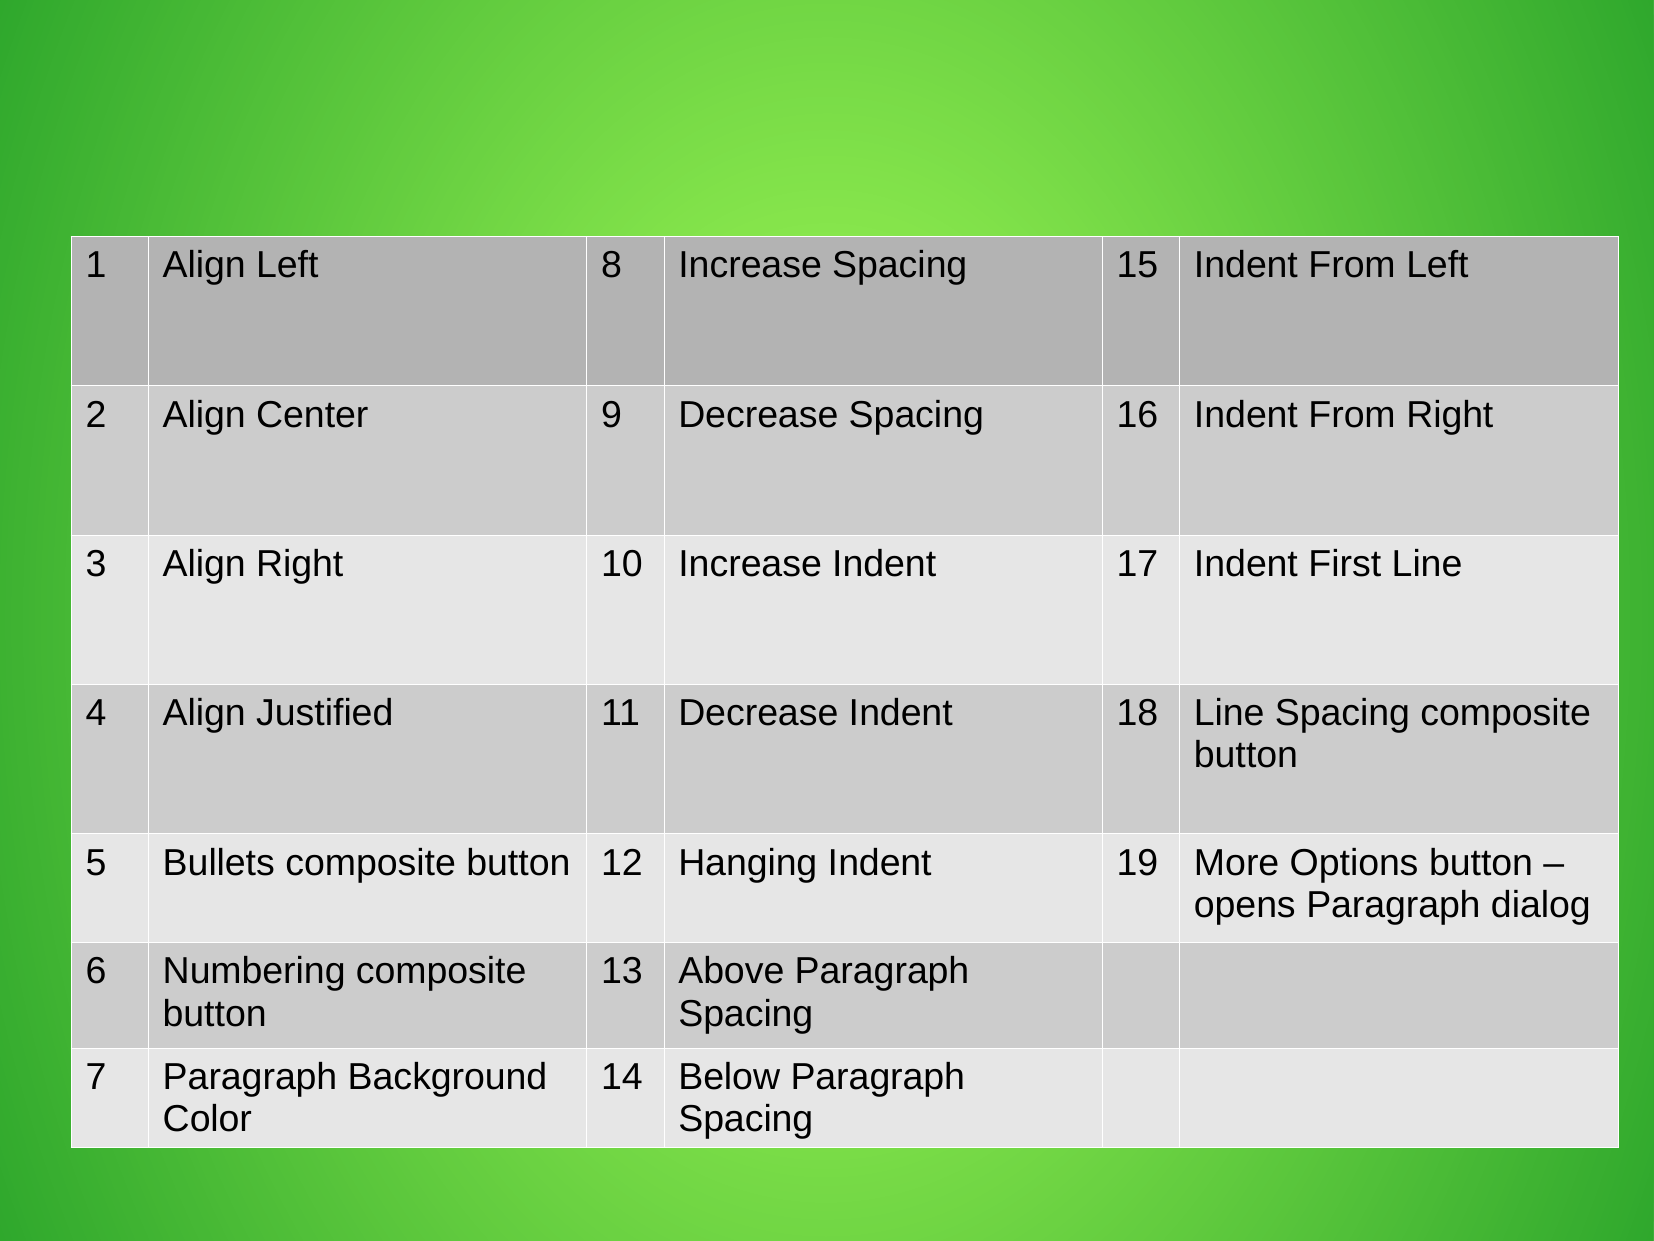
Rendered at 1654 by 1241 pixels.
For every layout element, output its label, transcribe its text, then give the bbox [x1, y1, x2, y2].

table_cell Increase Indent [665, 536, 1102, 684]
table_cell Indent First Line [1180, 536, 1618, 684]
table_cell 9 [587, 386, 664, 535]
table_cell 5 [72, 834, 148, 942]
table_cell Numbering composite button [149, 943, 586, 1048]
table_cell 10 [587, 536, 664, 684]
table_header 15 [1103, 237, 1179, 385]
table_cell Above Paragraph Spacing [665, 943, 1102, 1048]
table_cell More Options button – opens Paragraph dialog [1180, 834, 1618, 942]
table_cell 11 [587, 685, 664, 833]
table_header Indent From Left [1180, 237, 1618, 385]
table_cell Hanging Indent [665, 834, 1102, 942]
table_cell Decrease Spacing [665, 386, 1102, 535]
table_cell [1103, 1049, 1179, 1147]
table_cell Align Right [149, 536, 586, 684]
table_cell [1180, 1049, 1618, 1147]
table_cell 7 [72, 1049, 148, 1147]
table_cell [1103, 943, 1179, 1048]
table_cell 4 [72, 685, 148, 833]
table_header 1 [72, 237, 148, 385]
table_cell Bullets composite button [149, 834, 586, 942]
table_cell Align Center [149, 386, 586, 535]
table_cell 17 [1103, 536, 1179, 684]
table_cell Align Justified [149, 685, 586, 833]
table_cell 2 [72, 386, 148, 535]
table_cell 6 [72, 943, 148, 1048]
table_cell Decrease Indent [665, 685, 1102, 833]
table_header Increase Spacing [665, 237, 1102, 385]
table_cell 12 [587, 834, 664, 942]
table_cell [1180, 943, 1618, 1048]
table_cell Indent From Right [1180, 386, 1618, 535]
table_cell Paragraph Background Color [149, 1049, 586, 1147]
table_cell 14 [587, 1049, 664, 1147]
table_cell 13 [587, 943, 664, 1048]
table_cell 16 [1103, 386, 1179, 535]
table_cell 18 [1103, 685, 1179, 833]
table_cell Below Paragraph Spacing [665, 1049, 1102, 1147]
table_cell 19 [1103, 834, 1179, 942]
table_header Align Left [149, 237, 586, 385]
table_cell 3 [72, 536, 148, 684]
table_cell Line Spacing composite button [1180, 685, 1618, 833]
table_header 8 [587, 237, 664, 385]
